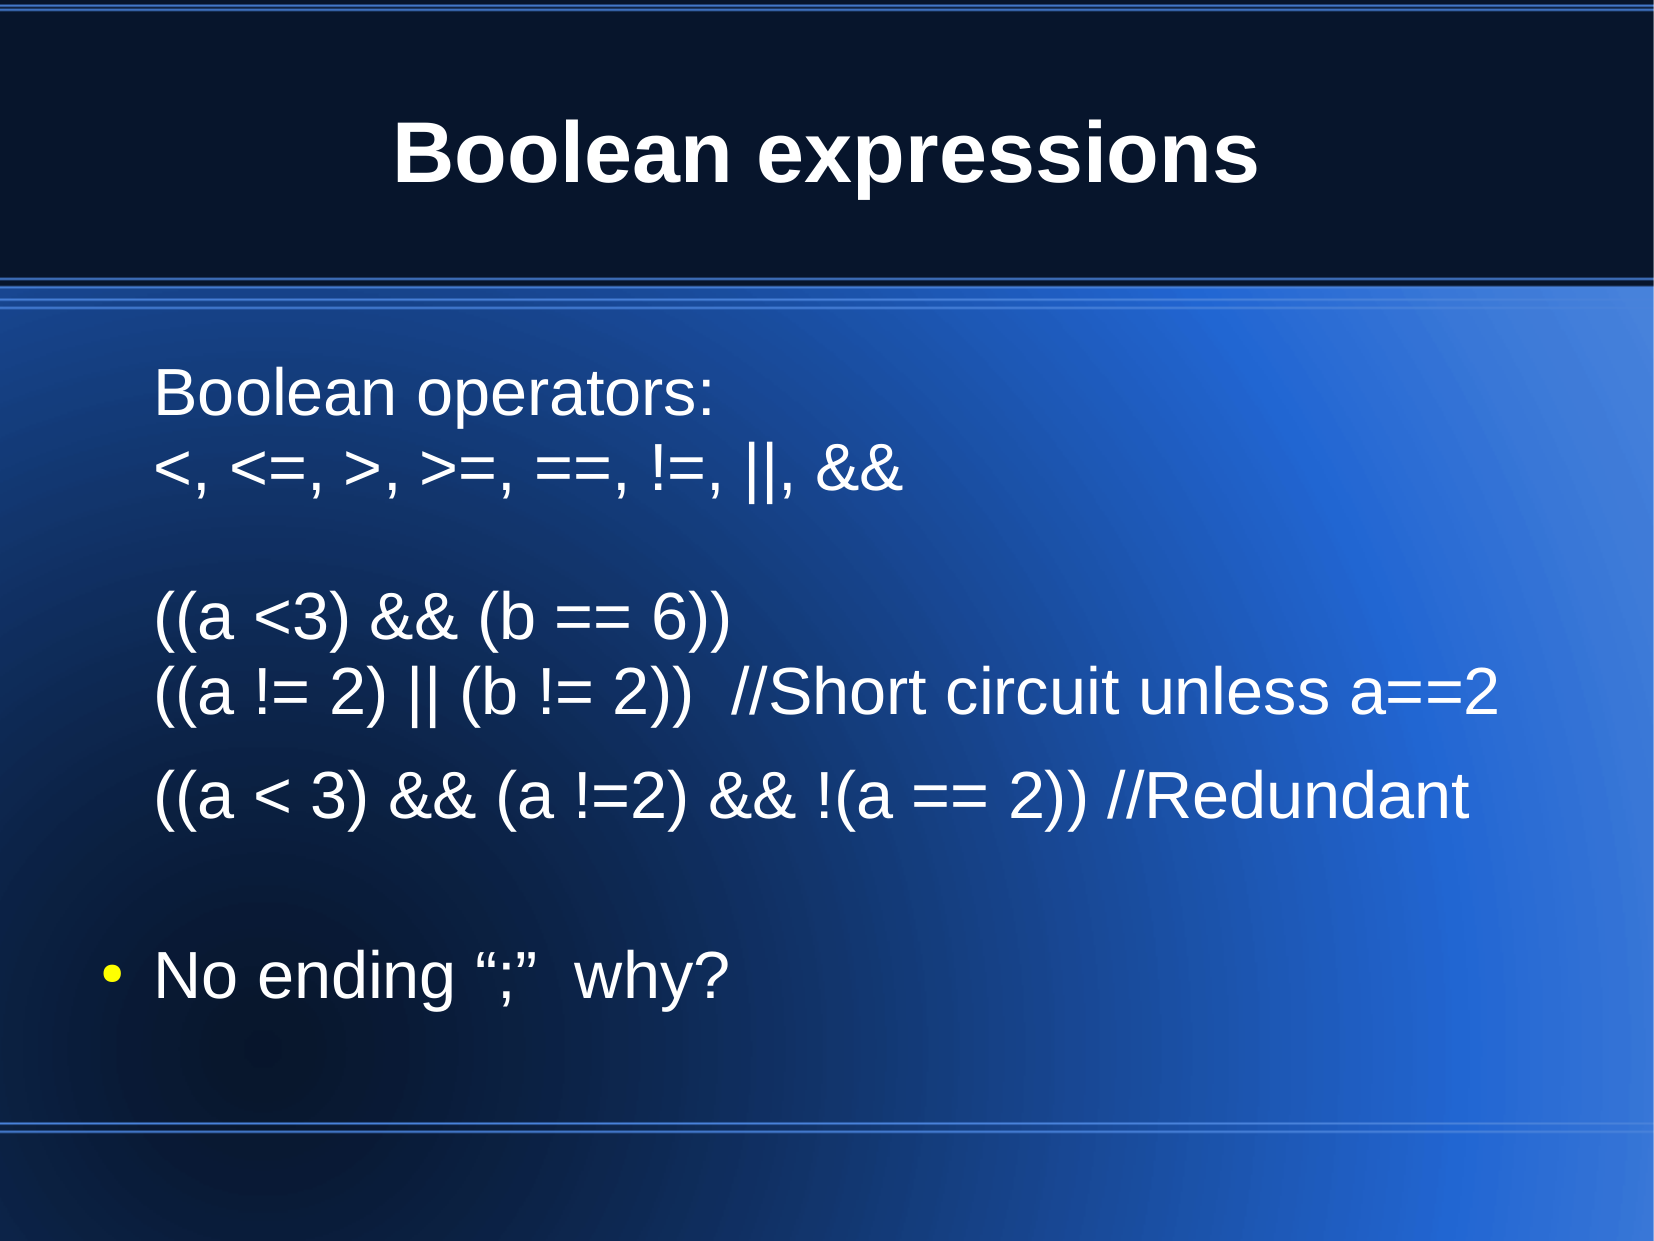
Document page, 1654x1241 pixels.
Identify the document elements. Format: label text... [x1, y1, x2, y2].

title Boolean expressions [82, 49, 1571, 257]
picture [0, 0, 1654, 1241]
list Boolean operators: <, <=, >, >=, ==, !=, ||, && ((a <3) && (b == 6)) ((a != 2) || (b != 2)) //Short circuit unless a==2 ((a < 3) && (a !=2) && !(a == 2)) //Redundant No ending “;” why? [82, 355, 1571, 1058]
